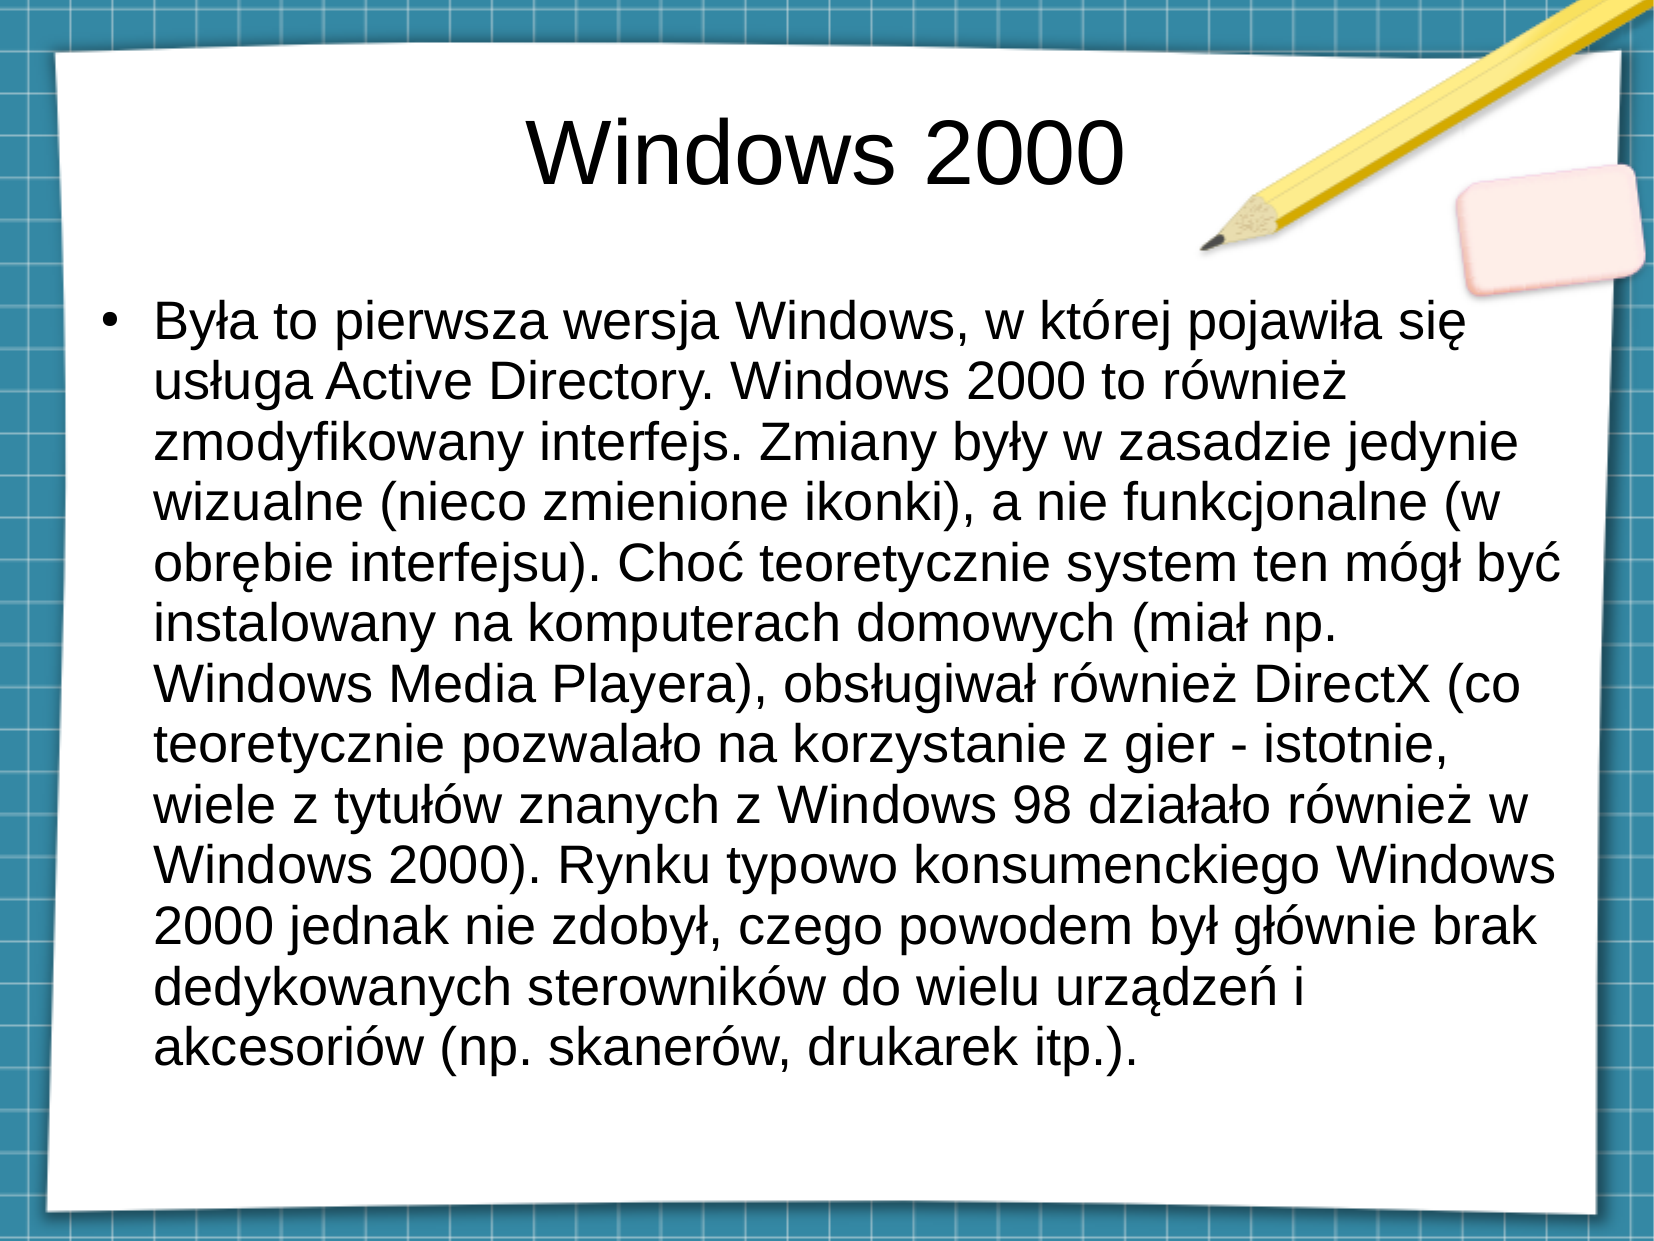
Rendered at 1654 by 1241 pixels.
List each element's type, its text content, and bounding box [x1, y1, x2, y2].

list Była to pierwsza wersja Windows, w której pojawiła się usługa Active Directory. Windows 2000 to również zmodyfikowany interfejs. Zmiany były w zasadzie jedynie wizualne (nieco zmienione ikonki), a nie funkcjonalne (w obrębie interfejsu). Choć teoretycznie system ten mógł być instalowany na komputerach domowych (miał np. Windows Media Playera), obsługiwał również DirectX (co teoretycznie pozwalało na korzystanie z gier - istotnie, wiele z tytułów znanych z Windows 98 działało również w Windows 2000). Rynku typowo konsumenckiego Windows 2000 jednak nie zdobył, czego powodem był głównie brak dedykowanych sterowników do wielu urządzeń i akcesoriów (np. skanerów, drukarek itp.). [82, 290, 1571, 1010]
picture [0, 0, 1654, 1241]
title Windows 2000 [82, 49, 1571, 257]
